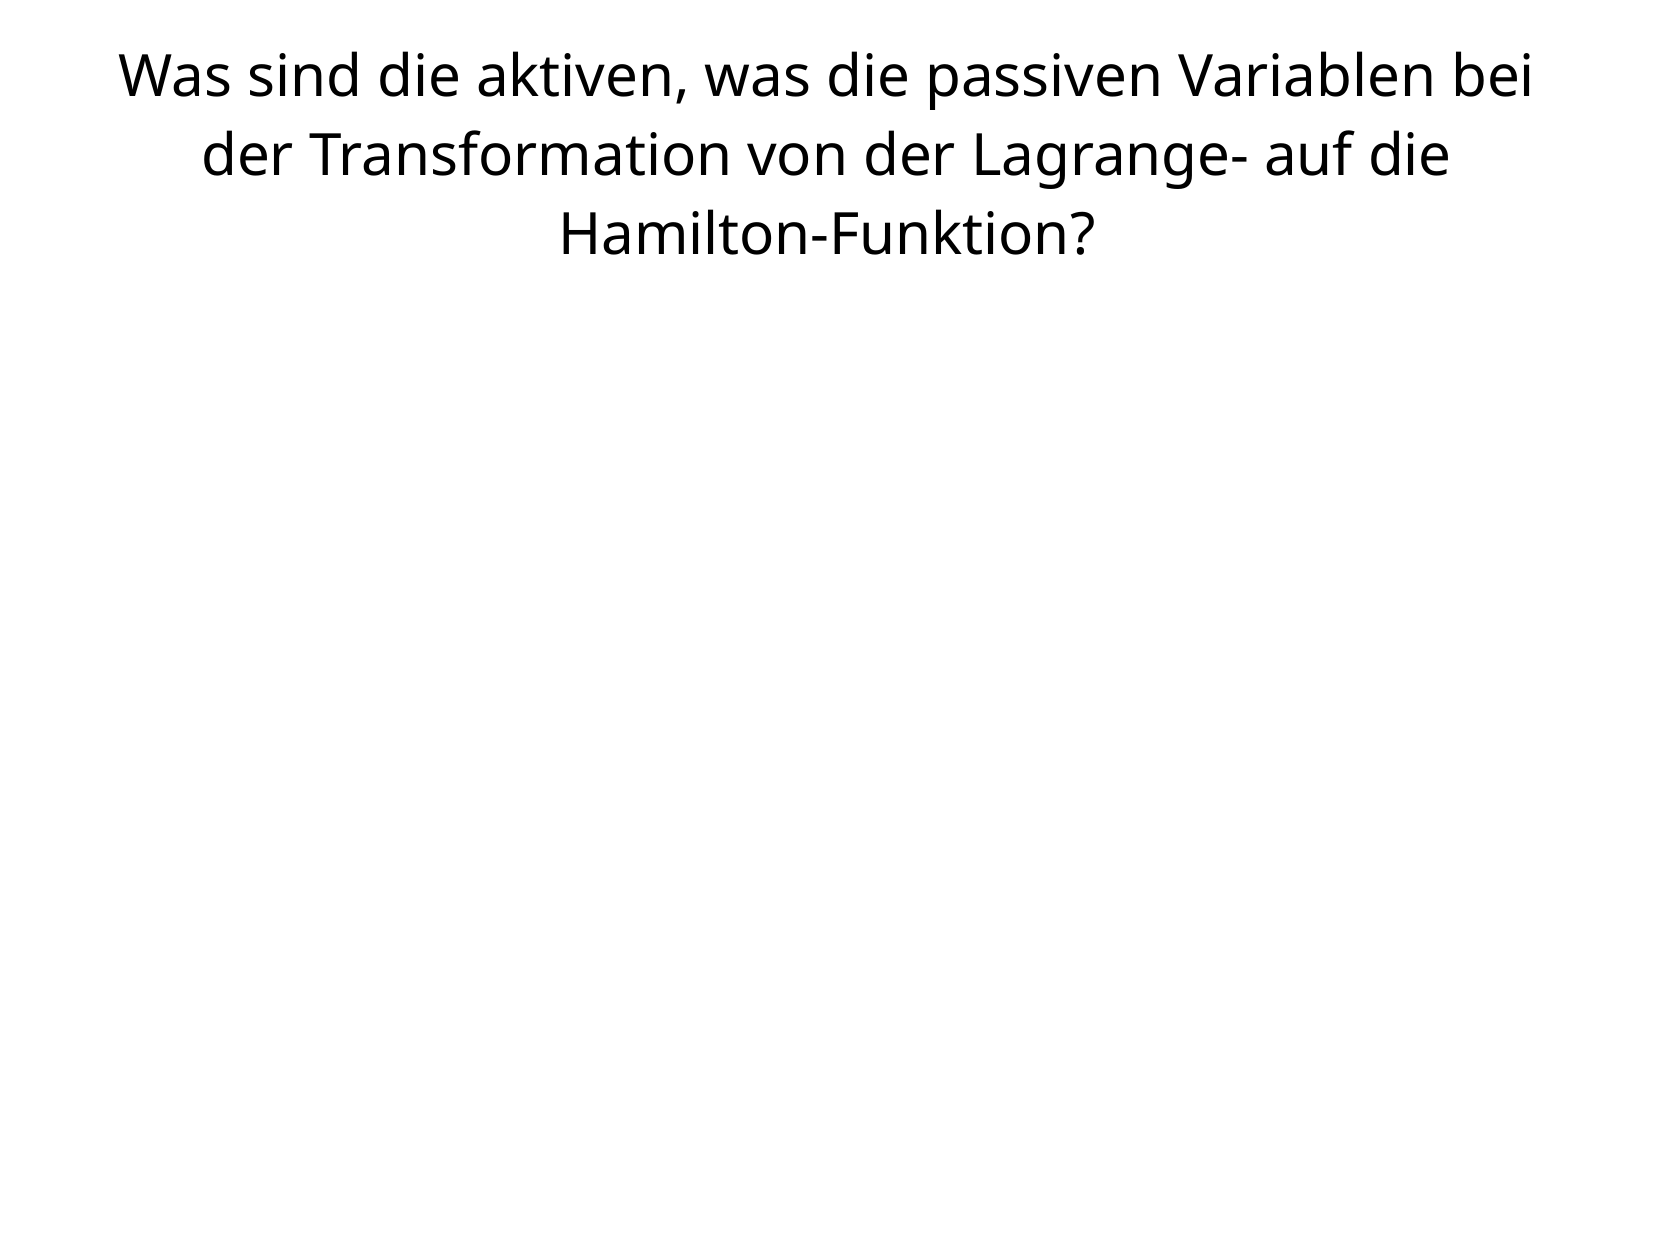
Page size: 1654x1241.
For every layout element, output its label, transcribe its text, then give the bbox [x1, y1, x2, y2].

title Was sind die aktiven, was die passiven Variablen bei der Transformation von der Lagrange- auf die Hamilton-Funktion? [82, 13, 1571, 293]
